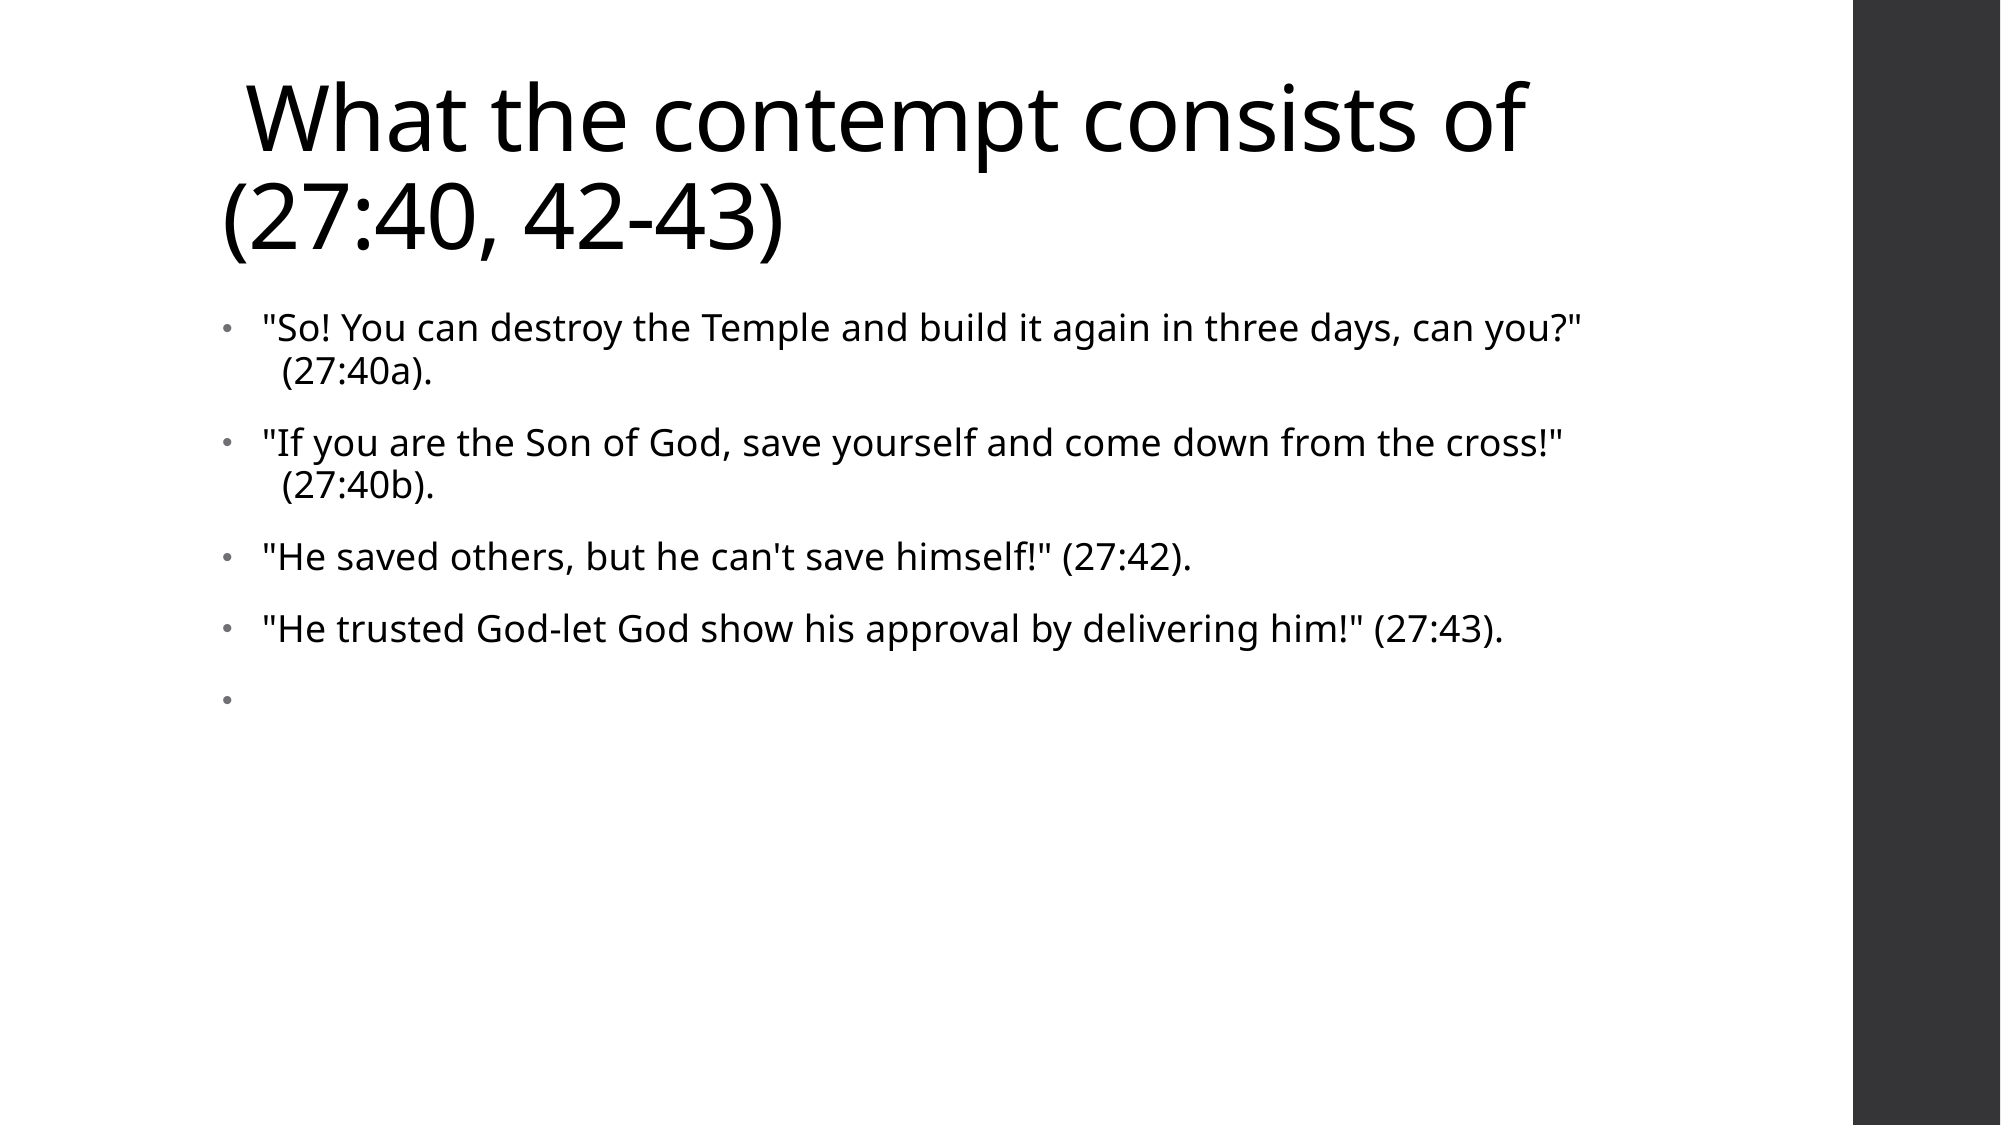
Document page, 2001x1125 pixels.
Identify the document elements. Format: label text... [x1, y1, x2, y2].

list "So! You can destroy the Temple and build it again in three days, can you?" (27:40a). "If you are the Son of God, save yourself and come down from the cross!" (27:40b). "He saved others, but he can't save himself!" (27:42). "He trusted God-let God show his approval by delivering him!" (27:43). [206, 299, 1617, 1014]
title What the contempt consists of (27:40, 42-43) [206, 60, 1797, 278]
